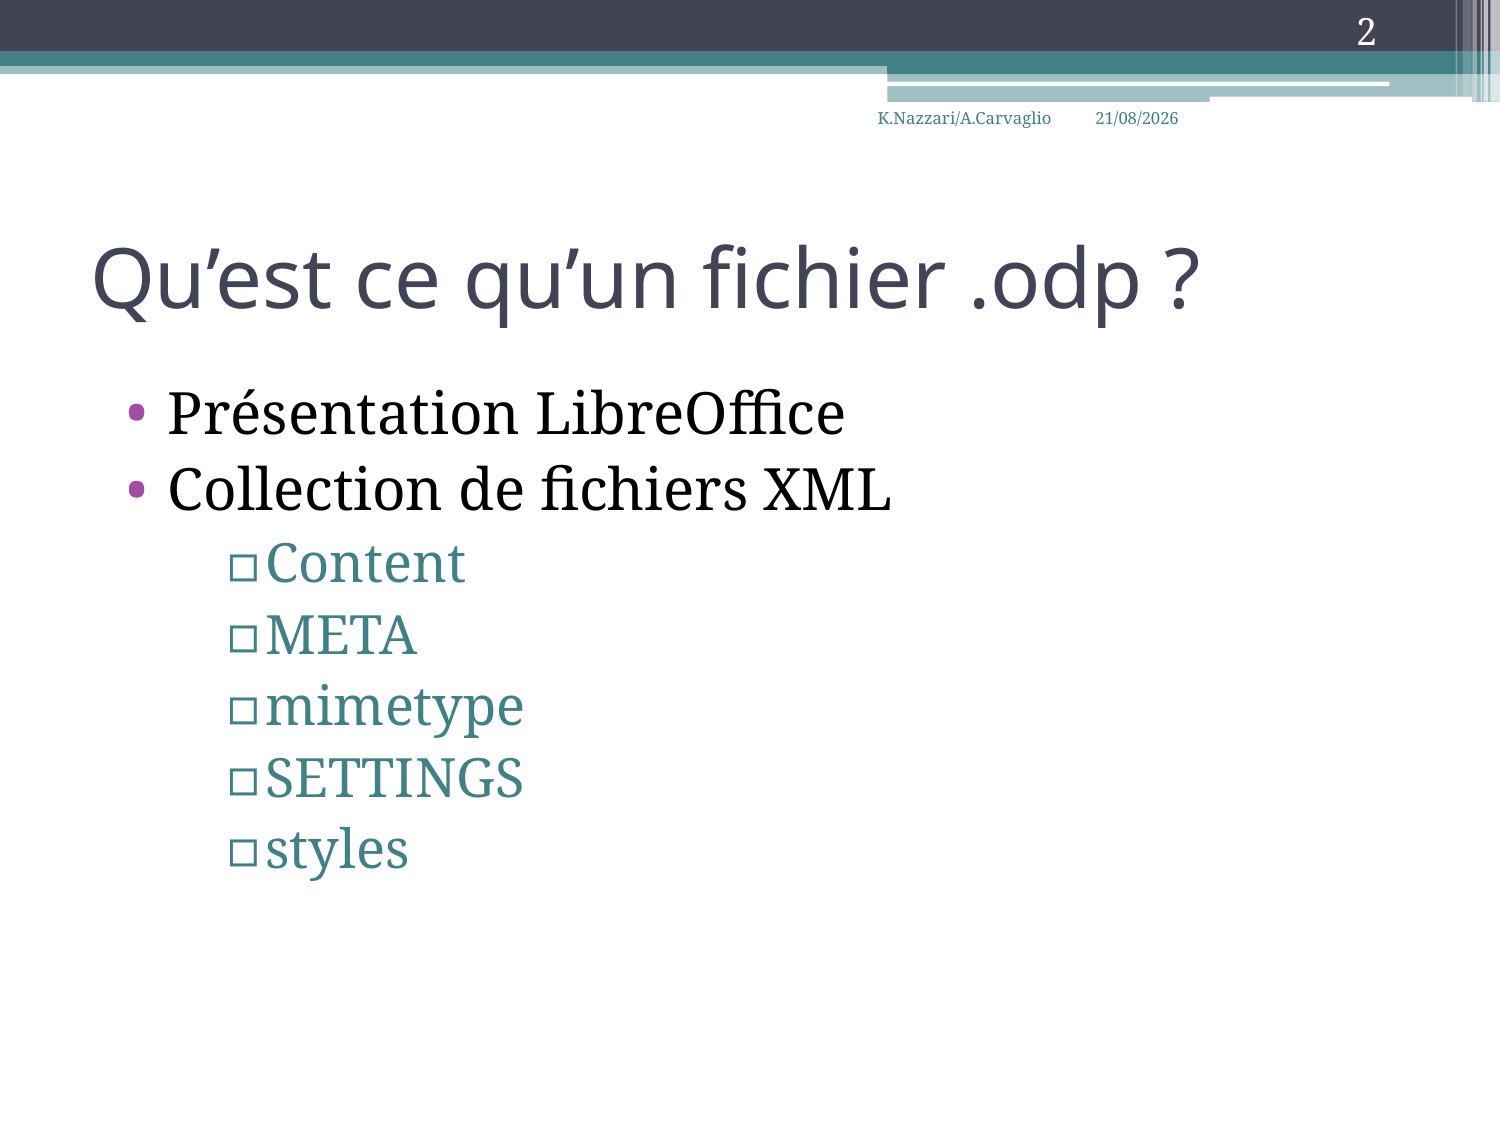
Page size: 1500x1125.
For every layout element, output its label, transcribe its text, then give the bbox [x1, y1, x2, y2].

text_box [1081, 100, 1238, 176]
text_box 2 [1341, 0, 1467, 61]
list Présentation LibreOffice Collection de fichiers XML Content META mimetype SETTINGS styles [75, 368, 1426, 1079]
text_box K.Nazzari/A.Carvaglio [862, 100, 1081, 176]
title Qu’est ce qu’un fichier .odp ? [75, 187, 1426, 363]
